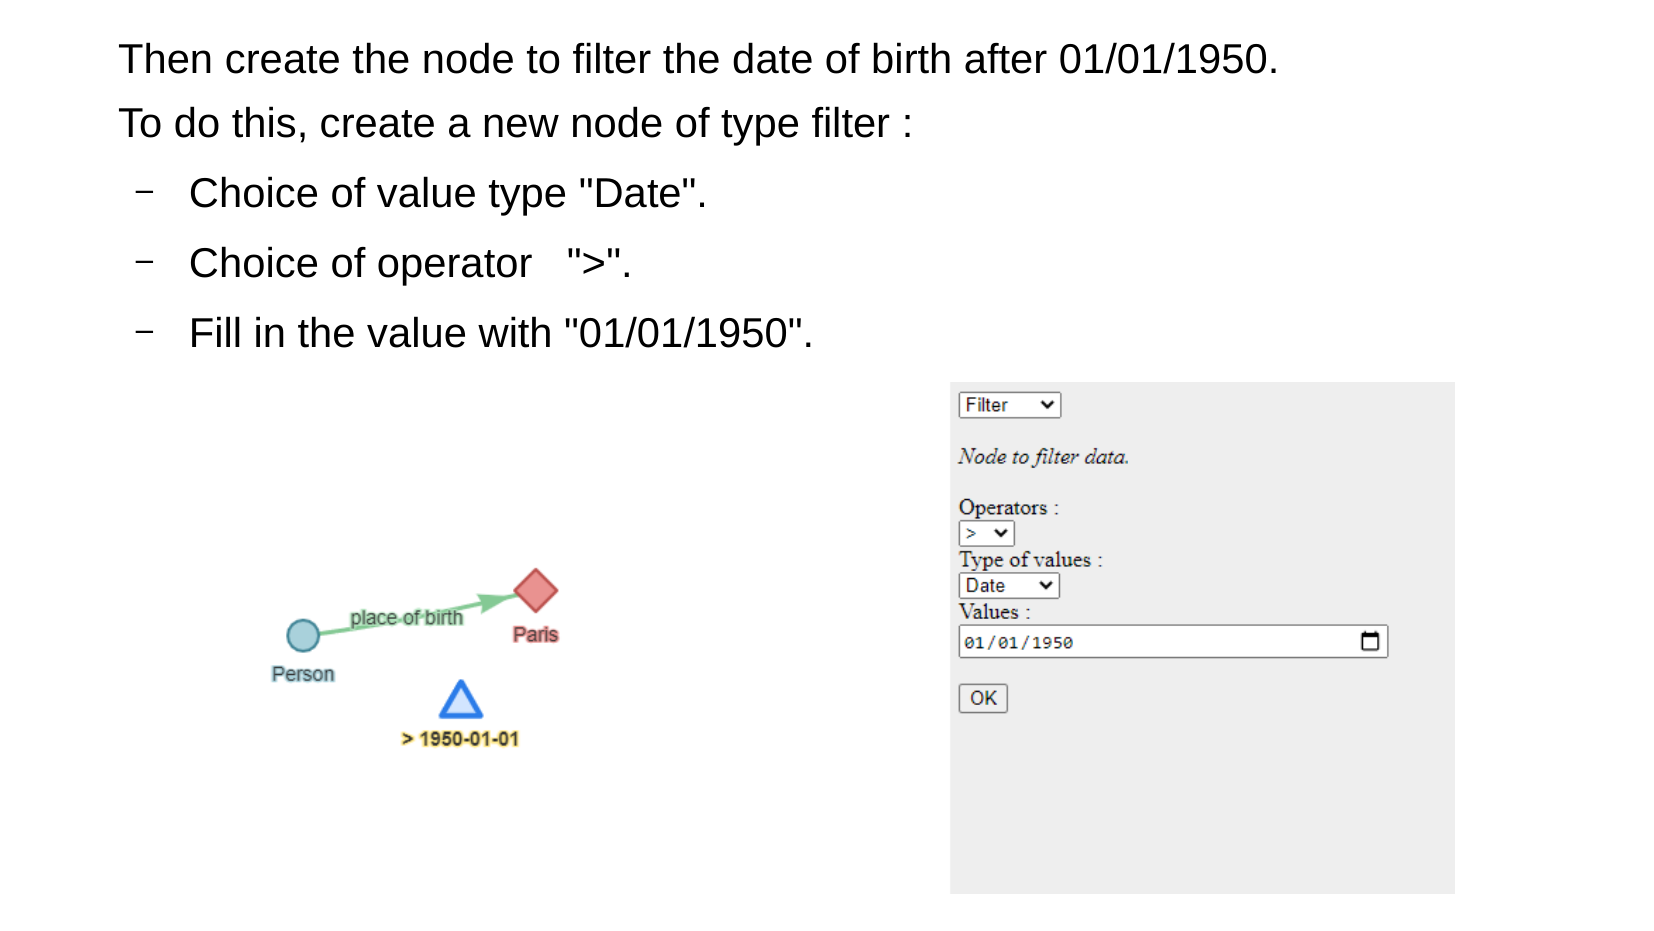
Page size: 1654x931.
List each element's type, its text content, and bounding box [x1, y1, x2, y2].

list Then create the node to filter the date of birth after 01/01/1950. To do this, create a new node of type filter : Choice of value type "Date". Choice of operator ">". Fill in the value with "01/01/1950". [47, 35, 1571, 898]
picture [178, 382, 1455, 894]
